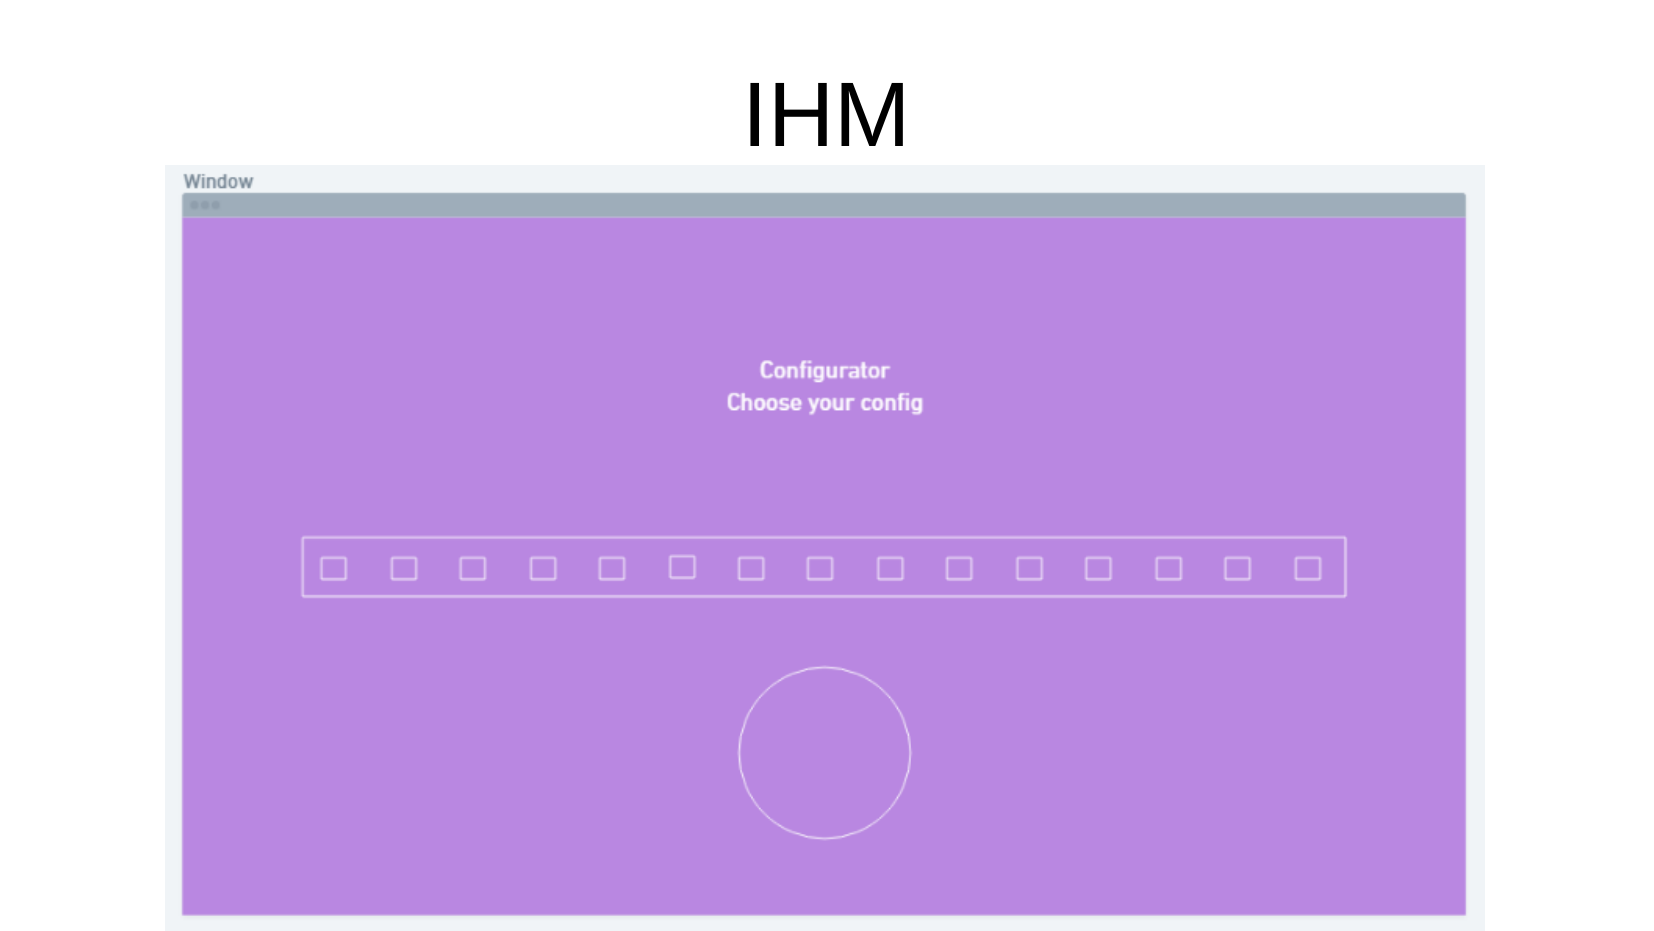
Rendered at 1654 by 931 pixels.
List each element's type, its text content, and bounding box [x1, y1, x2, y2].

picture [165, 165, 1485, 931]
title IHM [82, 37, 1571, 193]
